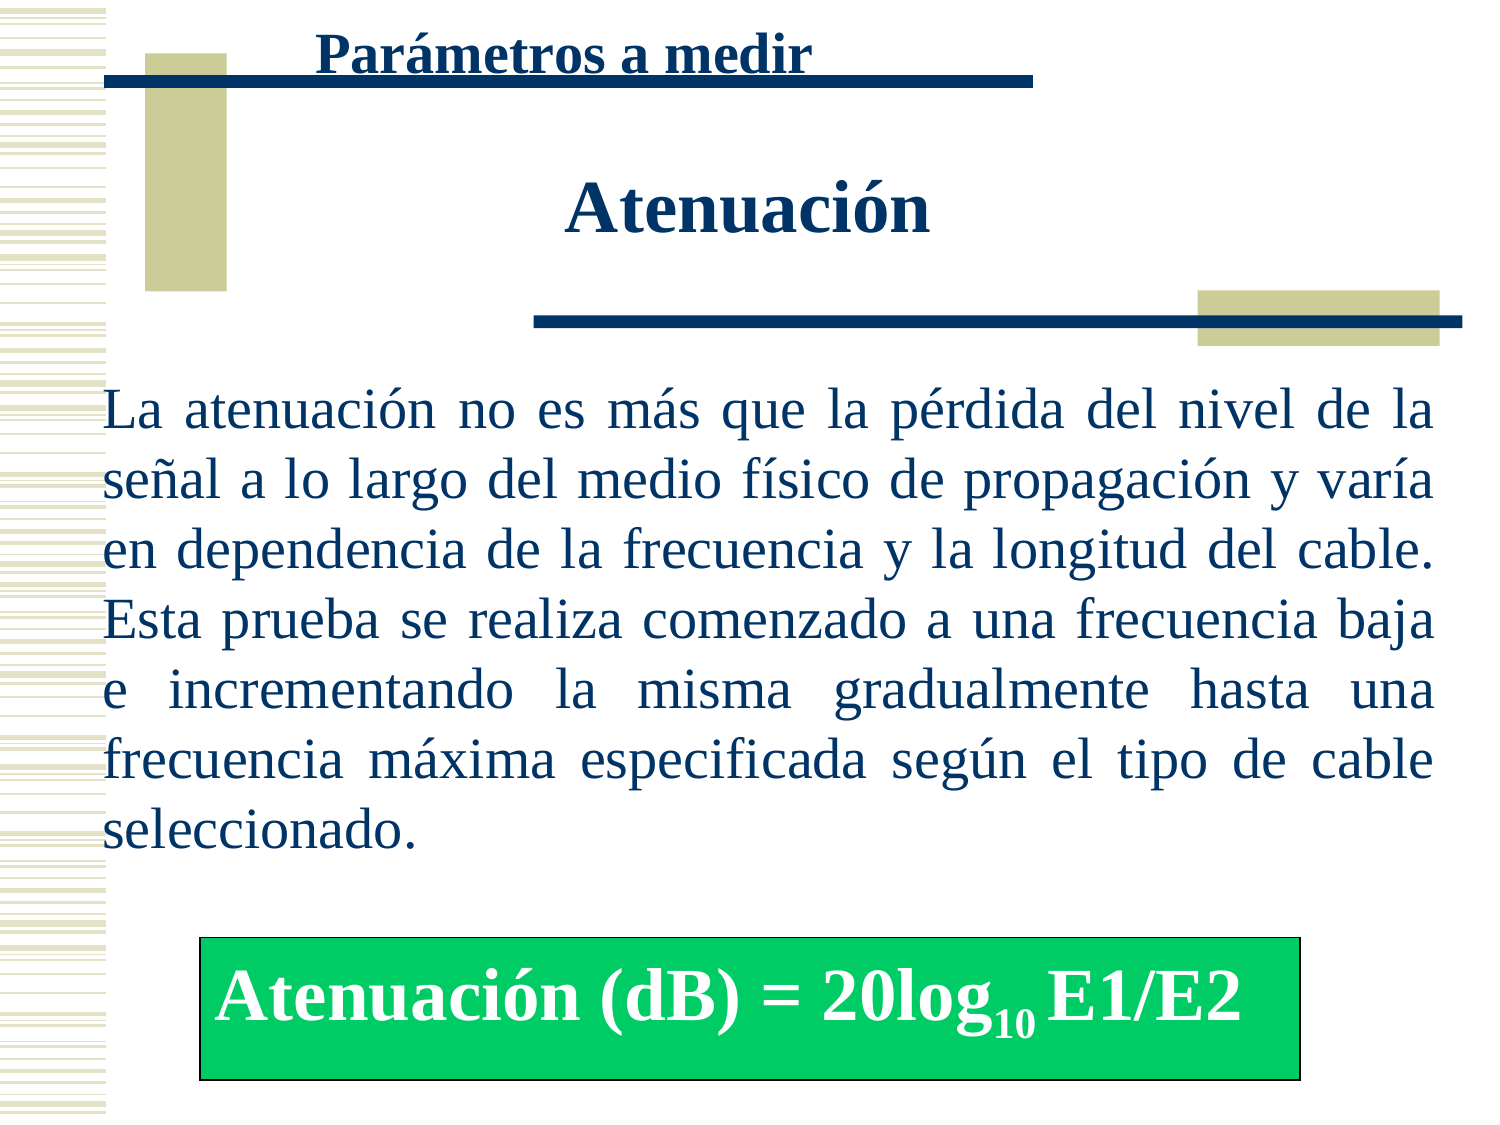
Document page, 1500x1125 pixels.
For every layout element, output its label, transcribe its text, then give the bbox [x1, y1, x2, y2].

text_box Parámetros a medir [300, 7, 829, 94]
text_box La atenuación no es más que la pérdida del nivel de la señal a lo largo del medio físico de propagación y varía en dependencia de la frecuencia y la longitud del cable. Esta prueba se realiza comenzado a una frecuencia baja e incrementando la misma gradualmente hasta una frecuencia máxima especificada según el tipo de cable seleccionado. [87, 362, 1450, 938]
text_box Atenuación (dB) = 20log10 E1/E2 [200, 937, 1301, 1080]
text_box Atenuación [550, 149, 947, 256]
